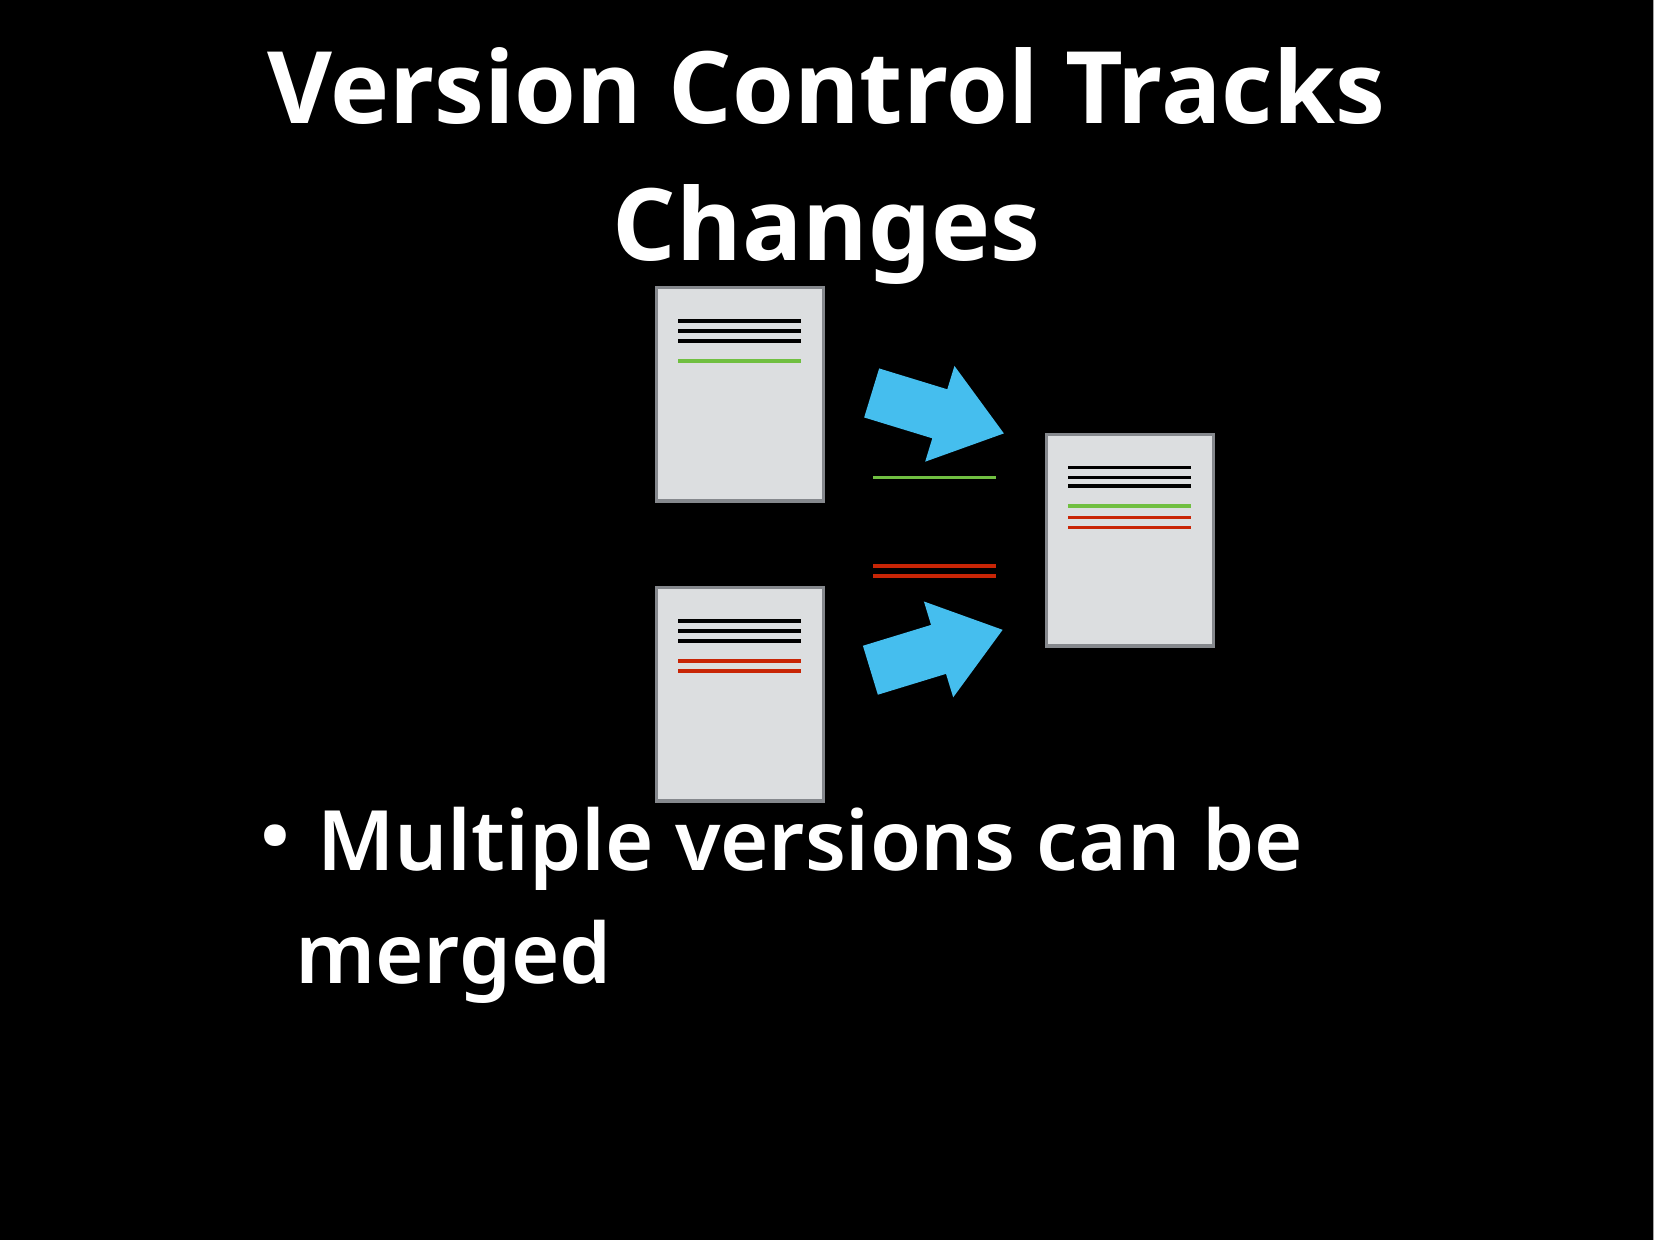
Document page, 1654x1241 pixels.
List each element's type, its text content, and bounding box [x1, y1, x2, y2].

title Version Control Tracks Changes [82, 49, 1571, 257]
picture [602, 218, 1268, 857]
text_box Multiple versions can be merged [82, 696, 1571, 1093]
